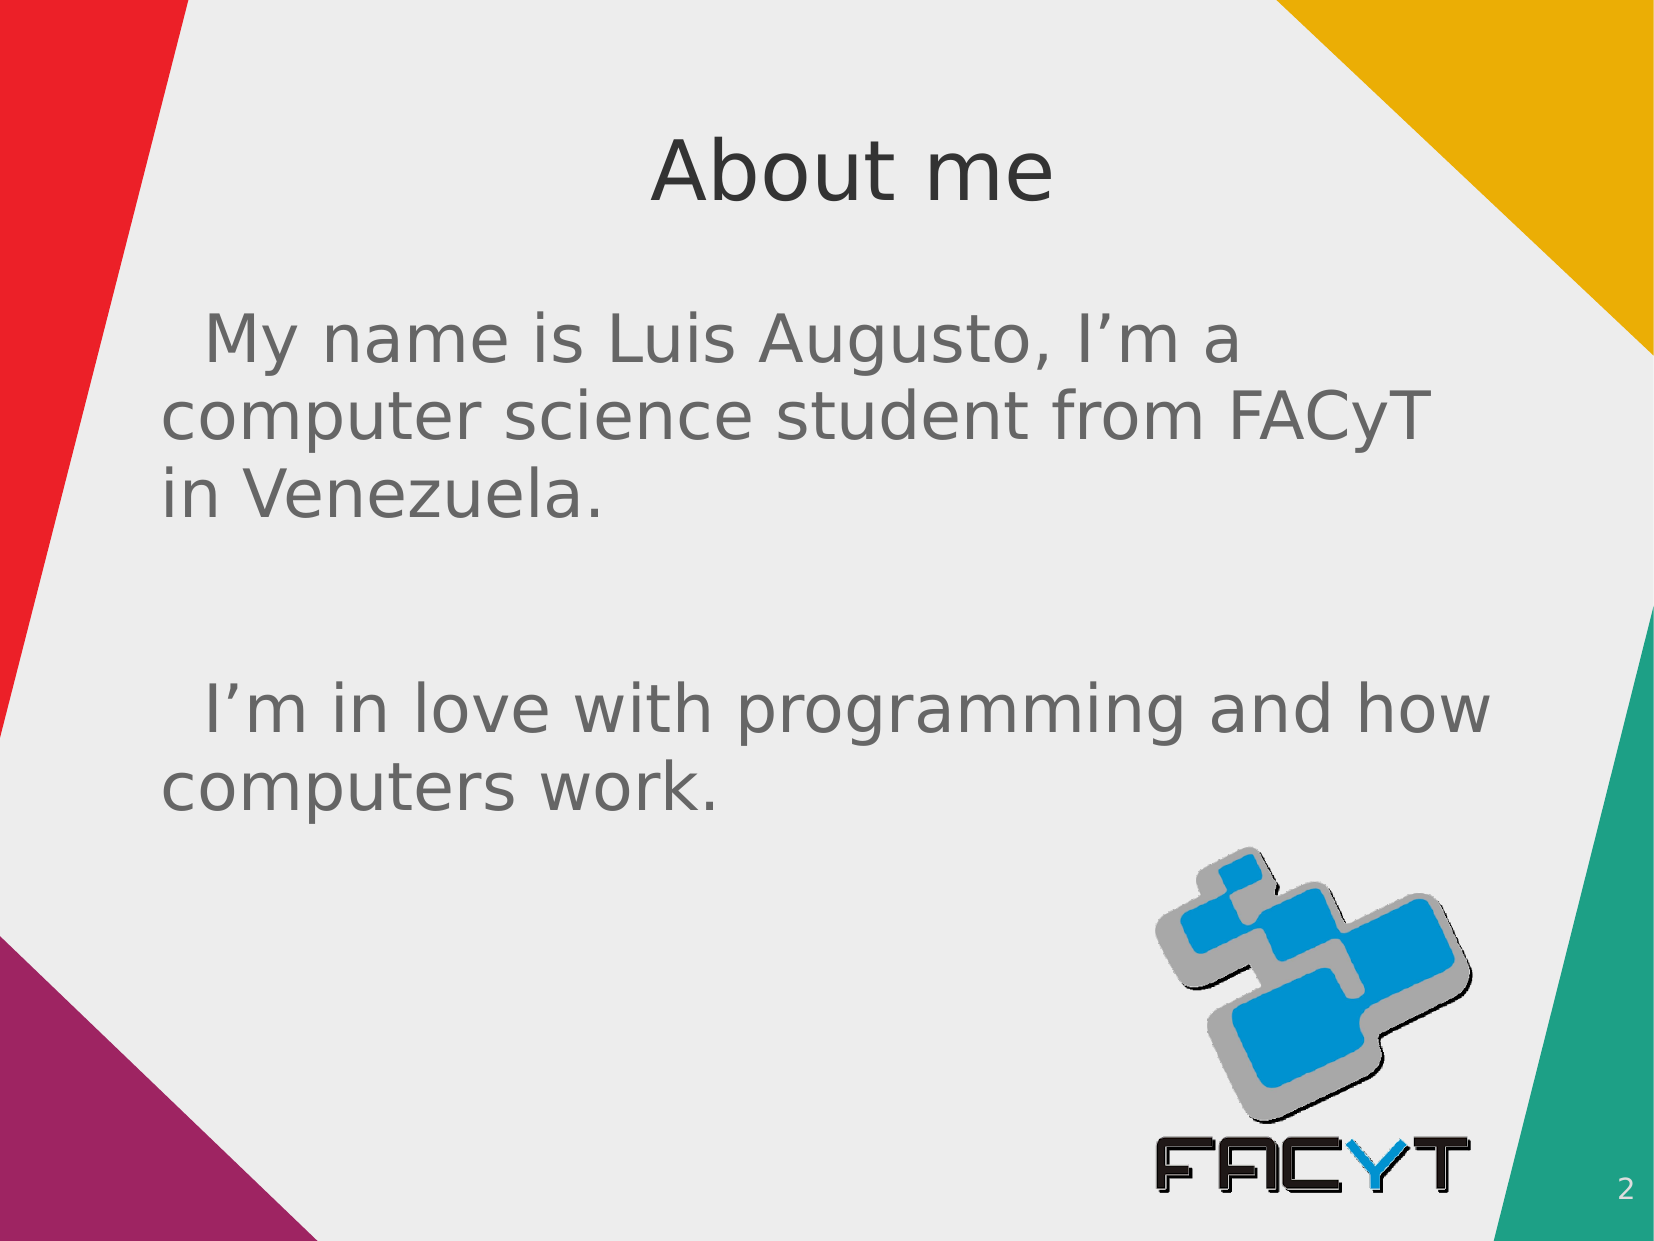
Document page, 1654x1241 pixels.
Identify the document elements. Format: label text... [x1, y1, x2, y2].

picture [1110, 815, 1502, 1241]
title About me [114, 73, 1539, 271]
list My name is Luis Augusto, I’m a computer science student from FACyT in Venezuela. I’m in love with programming and how computers work. [90, 300, 1514, 1031]
